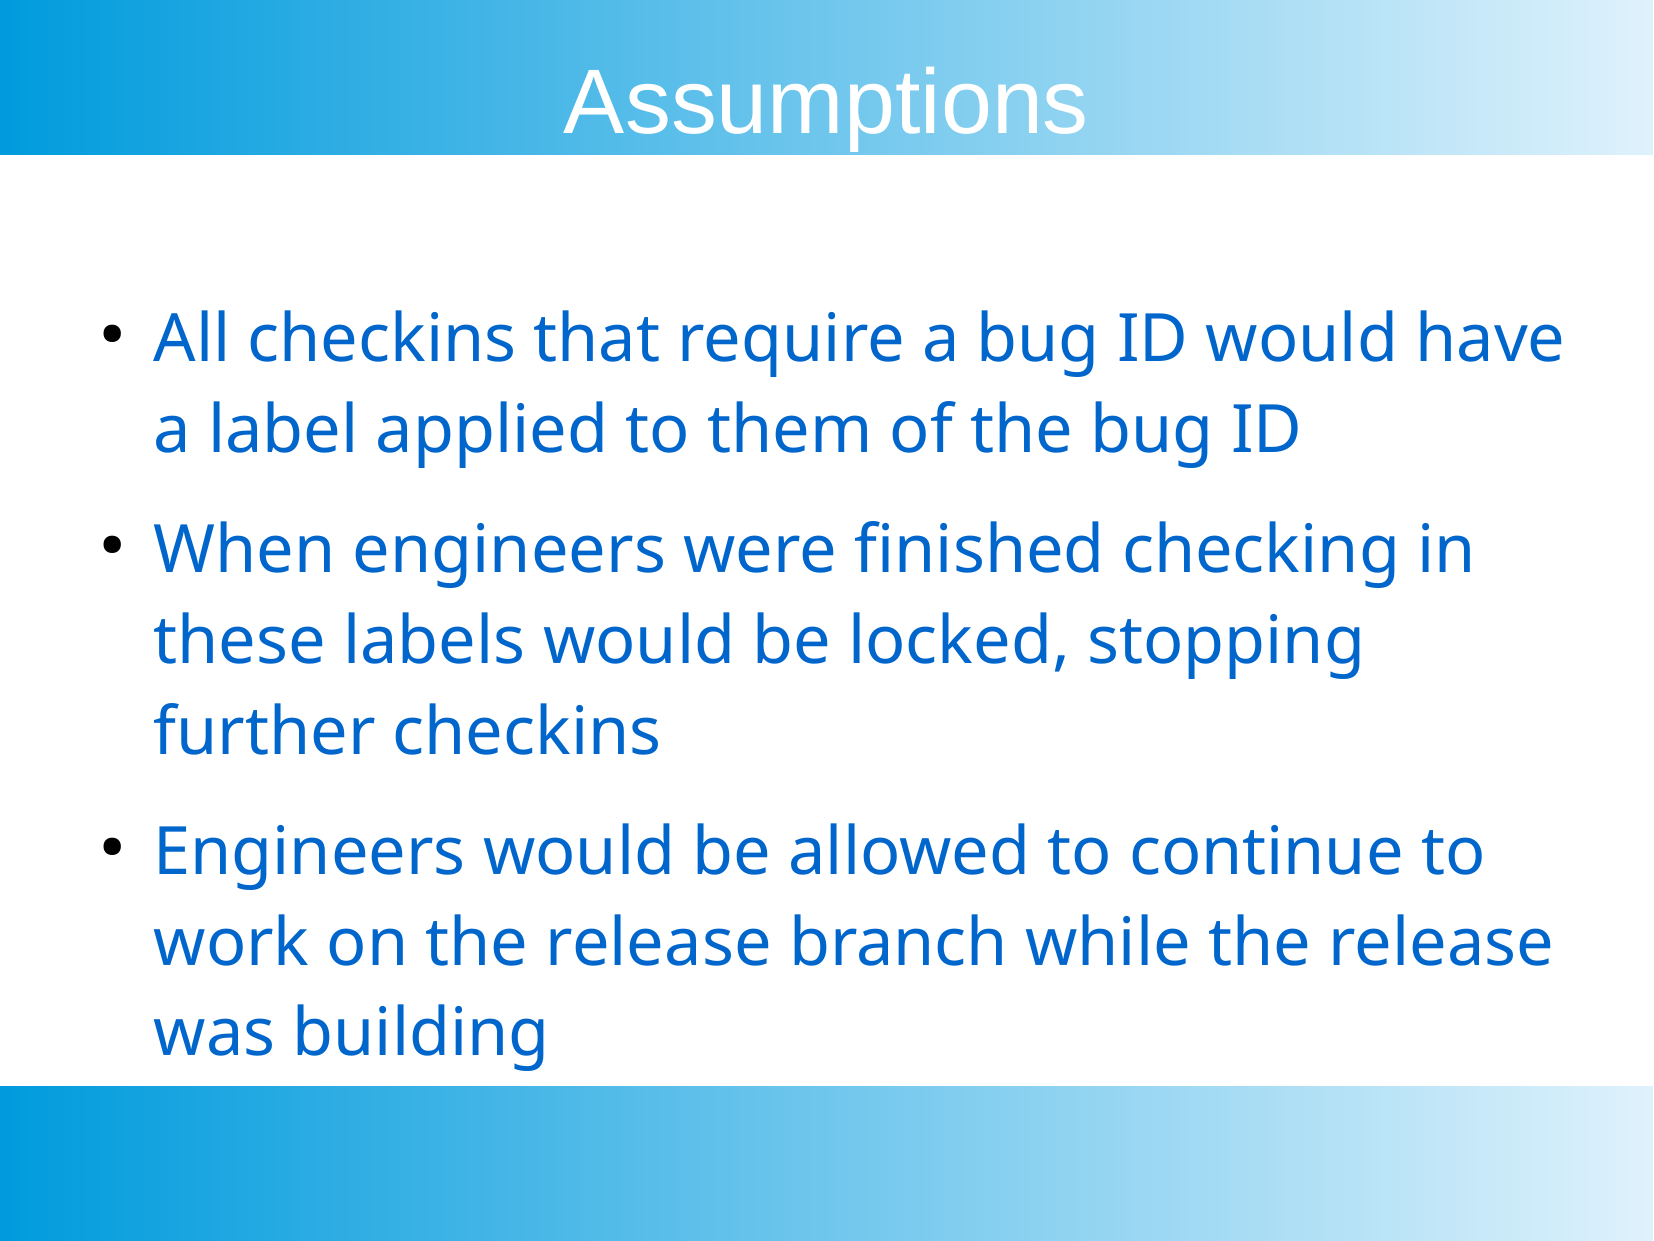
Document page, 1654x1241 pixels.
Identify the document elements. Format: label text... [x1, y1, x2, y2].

list All checkins that require a bug ID would have a label applied to them of the bug ID When engineers were finished checking in these labels would be locked, stopping further checkins Engineers would be allowed to continue to work on the release branch while the release was building [82, 290, 1571, 1010]
title Assumptions [82, 49, 1571, 155]
